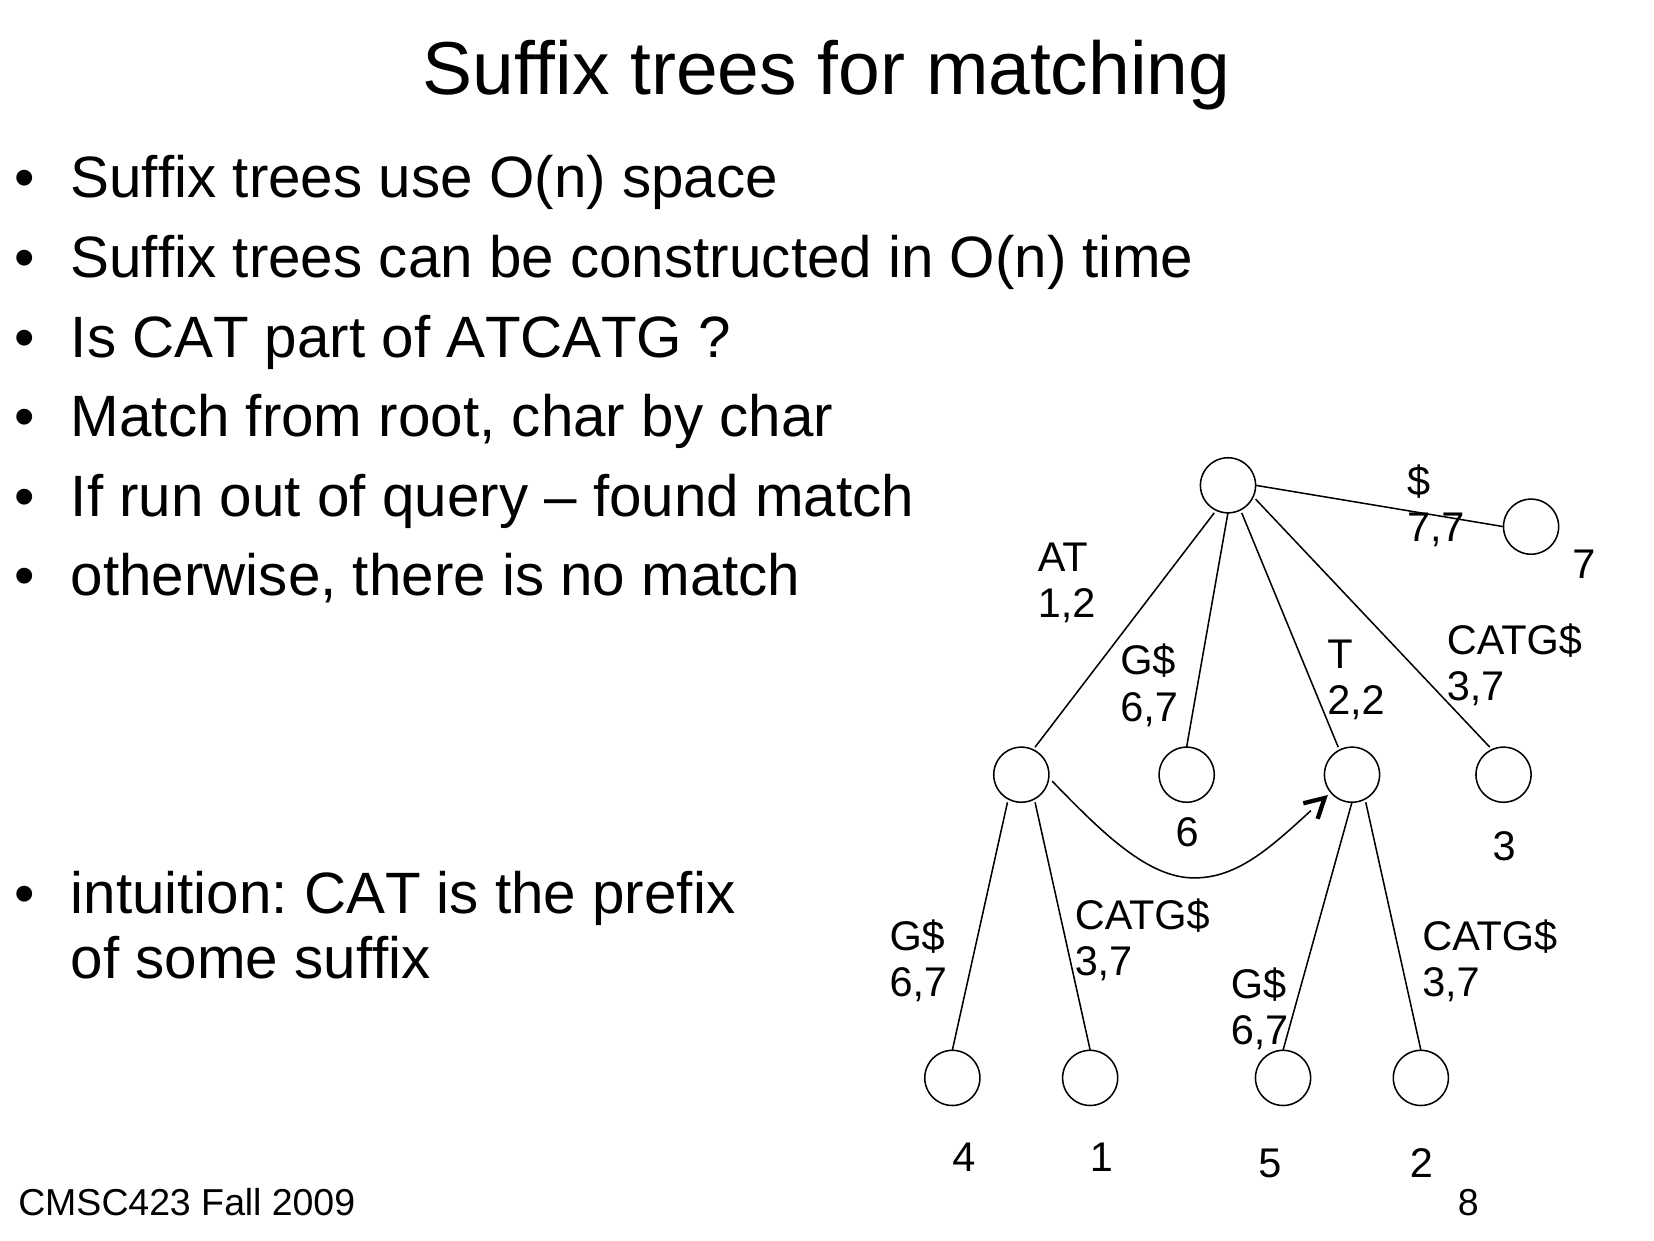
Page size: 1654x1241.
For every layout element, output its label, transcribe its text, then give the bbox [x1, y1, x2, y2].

text_box 6 [1160, 801, 1214, 864]
text_box 3 [1477, 815, 1531, 878]
text_box CATG$ 3,7 [1060, 884, 1225, 993]
title Suffix trees for matching [0, 10, 1654, 127]
text_box T 2,2 [1312, 623, 1400, 731]
text_box $ 7,7 [1392, 450, 1480, 559]
text_box G$ 6,7 [1216, 953, 1304, 1062]
text_box AT 1,2 [1023, 526, 1111, 634]
text_box 2 [1395, 1132, 1448, 1195]
text_box G$ 6,7 [1105, 629, 1193, 738]
text_box 1 [1075, 1125, 1128, 1188]
text_box CATG$ 3,7 [1432, 609, 1597, 718]
text_box 4 [937, 1125, 991, 1188]
list Suffix trees use O(n) space Suffix trees can be constructed in O(n) time Is CAT part of ATCATG ? Match from root, char by char If run out of query – found match otherwise, there is no match intuition: CAT is the prefix of some suffix [0, 137, 1654, 1240]
text_box 7 [1557, 533, 1611, 595]
text_box CATG$ 3,7 [1407, 905, 1573, 1014]
text_box G$ 6,7 [874, 905, 963, 1014]
text_box 5 [1243, 1132, 1297, 1195]
